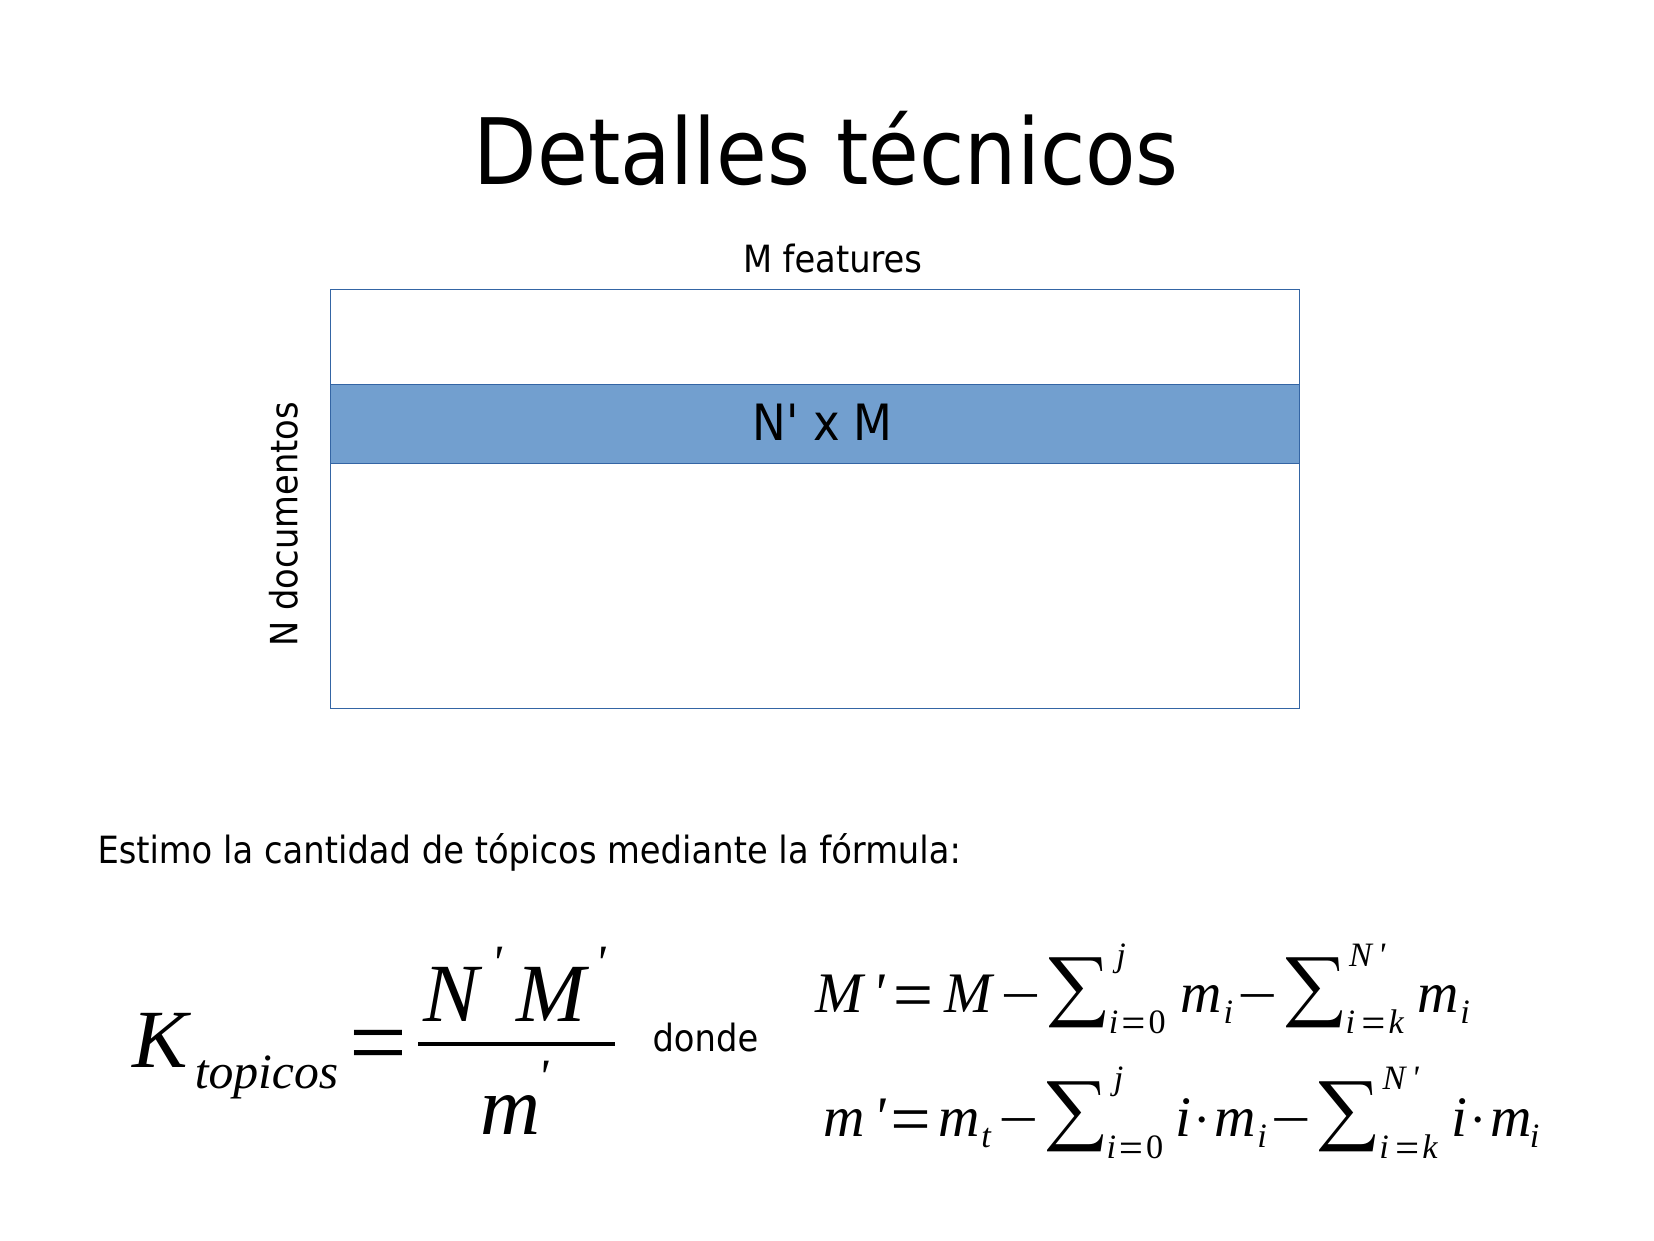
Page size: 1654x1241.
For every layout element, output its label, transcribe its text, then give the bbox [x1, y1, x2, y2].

text_box N documentos [255, 295, 314, 662]
chart [809, 1057, 1556, 1167]
text_box donde [637, 1009, 780, 1069]
chart [797, 933, 1485, 1043]
title Detalles técnicos [82, 49, 1571, 257]
text_box M features [584, 230, 1081, 290]
chart [106, 933, 638, 1154]
text_box [330, 289, 1300, 709]
text_box Estimo la cantidad de tópicos mediante la fórmula: [82, 820, 1636, 880]
text_box N' x M [738, 386, 922, 460]
